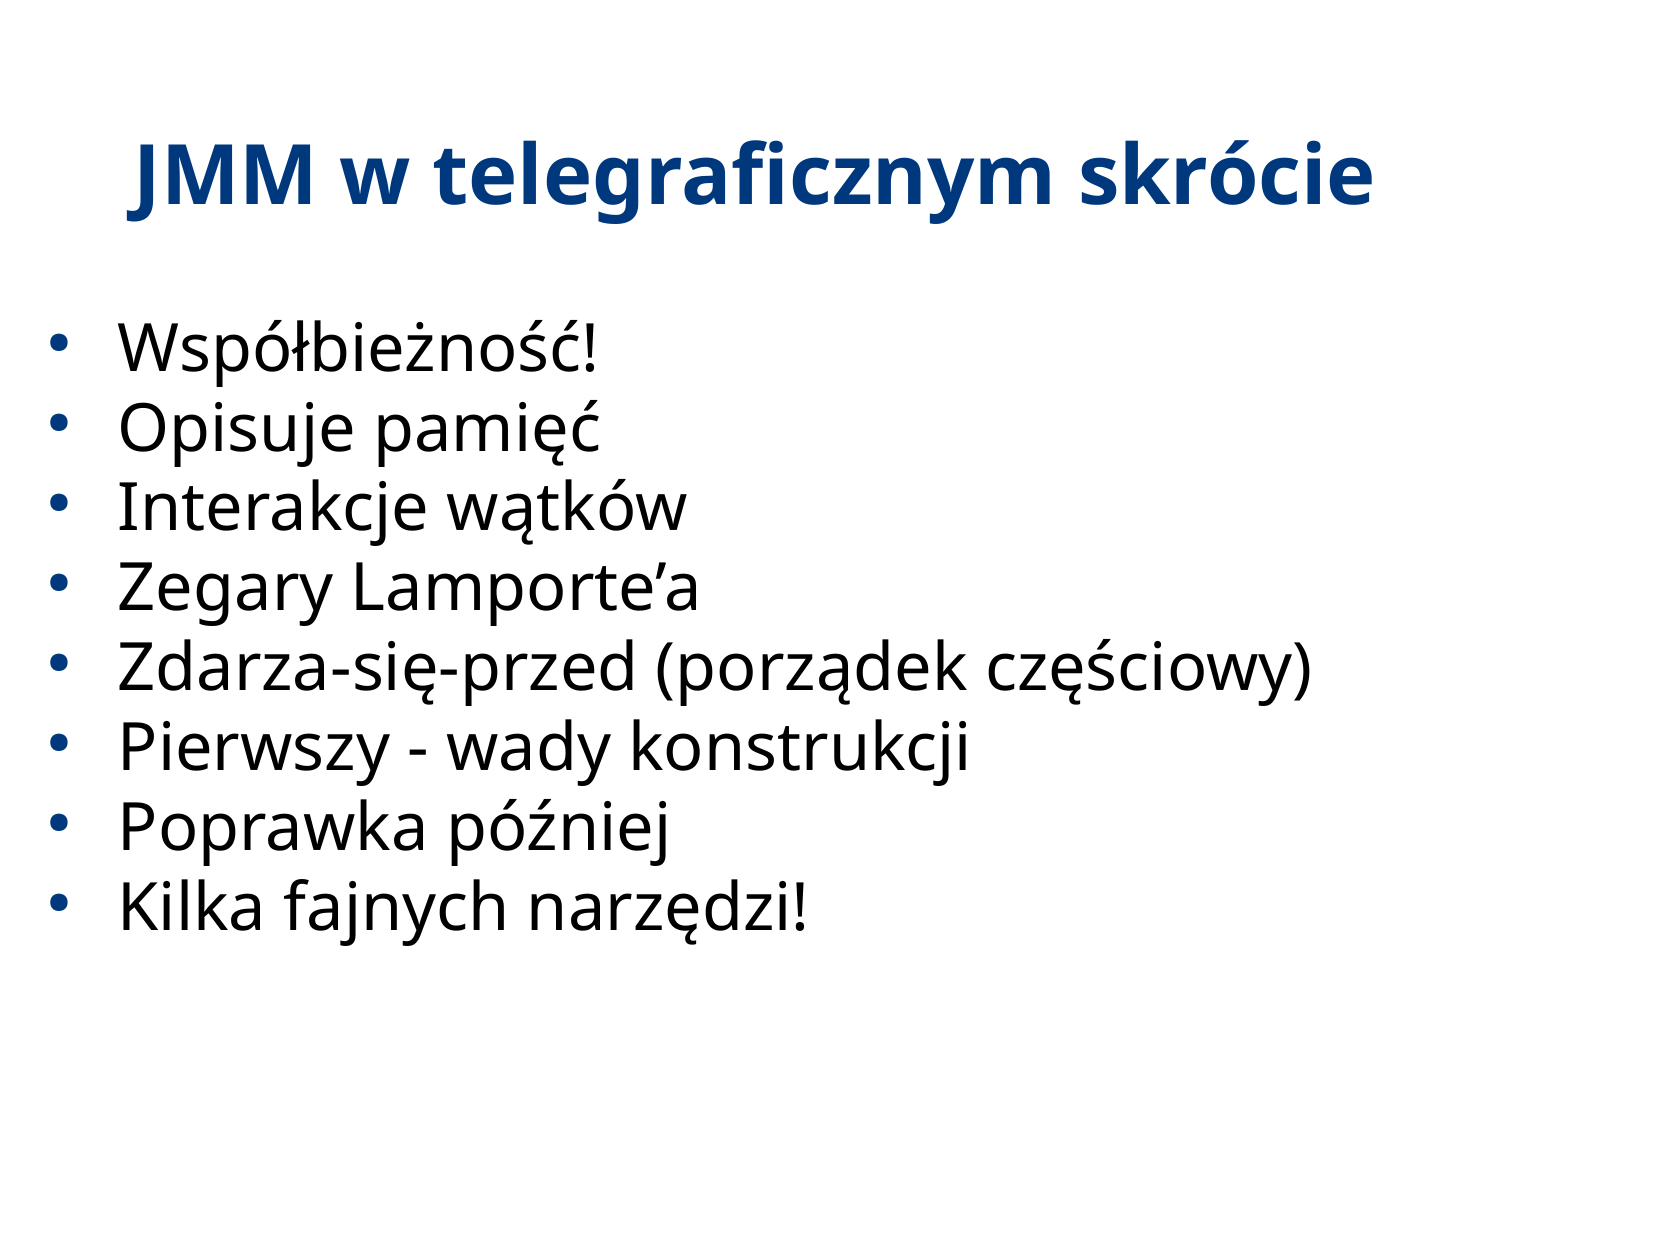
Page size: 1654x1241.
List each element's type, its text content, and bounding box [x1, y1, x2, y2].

list Współbieżność! Opisuje pamięć Interakcje wątków Zegary Lamporte’a Zdarza-się-przed (porządek częściowy) Pierwszy - wady konstrukcji Poprawka później Kilka fajnych narzędzi! [27, 289, 1626, 1165]
title JMM w telegraficznym skrócie [76, 64, 1565, 237]
